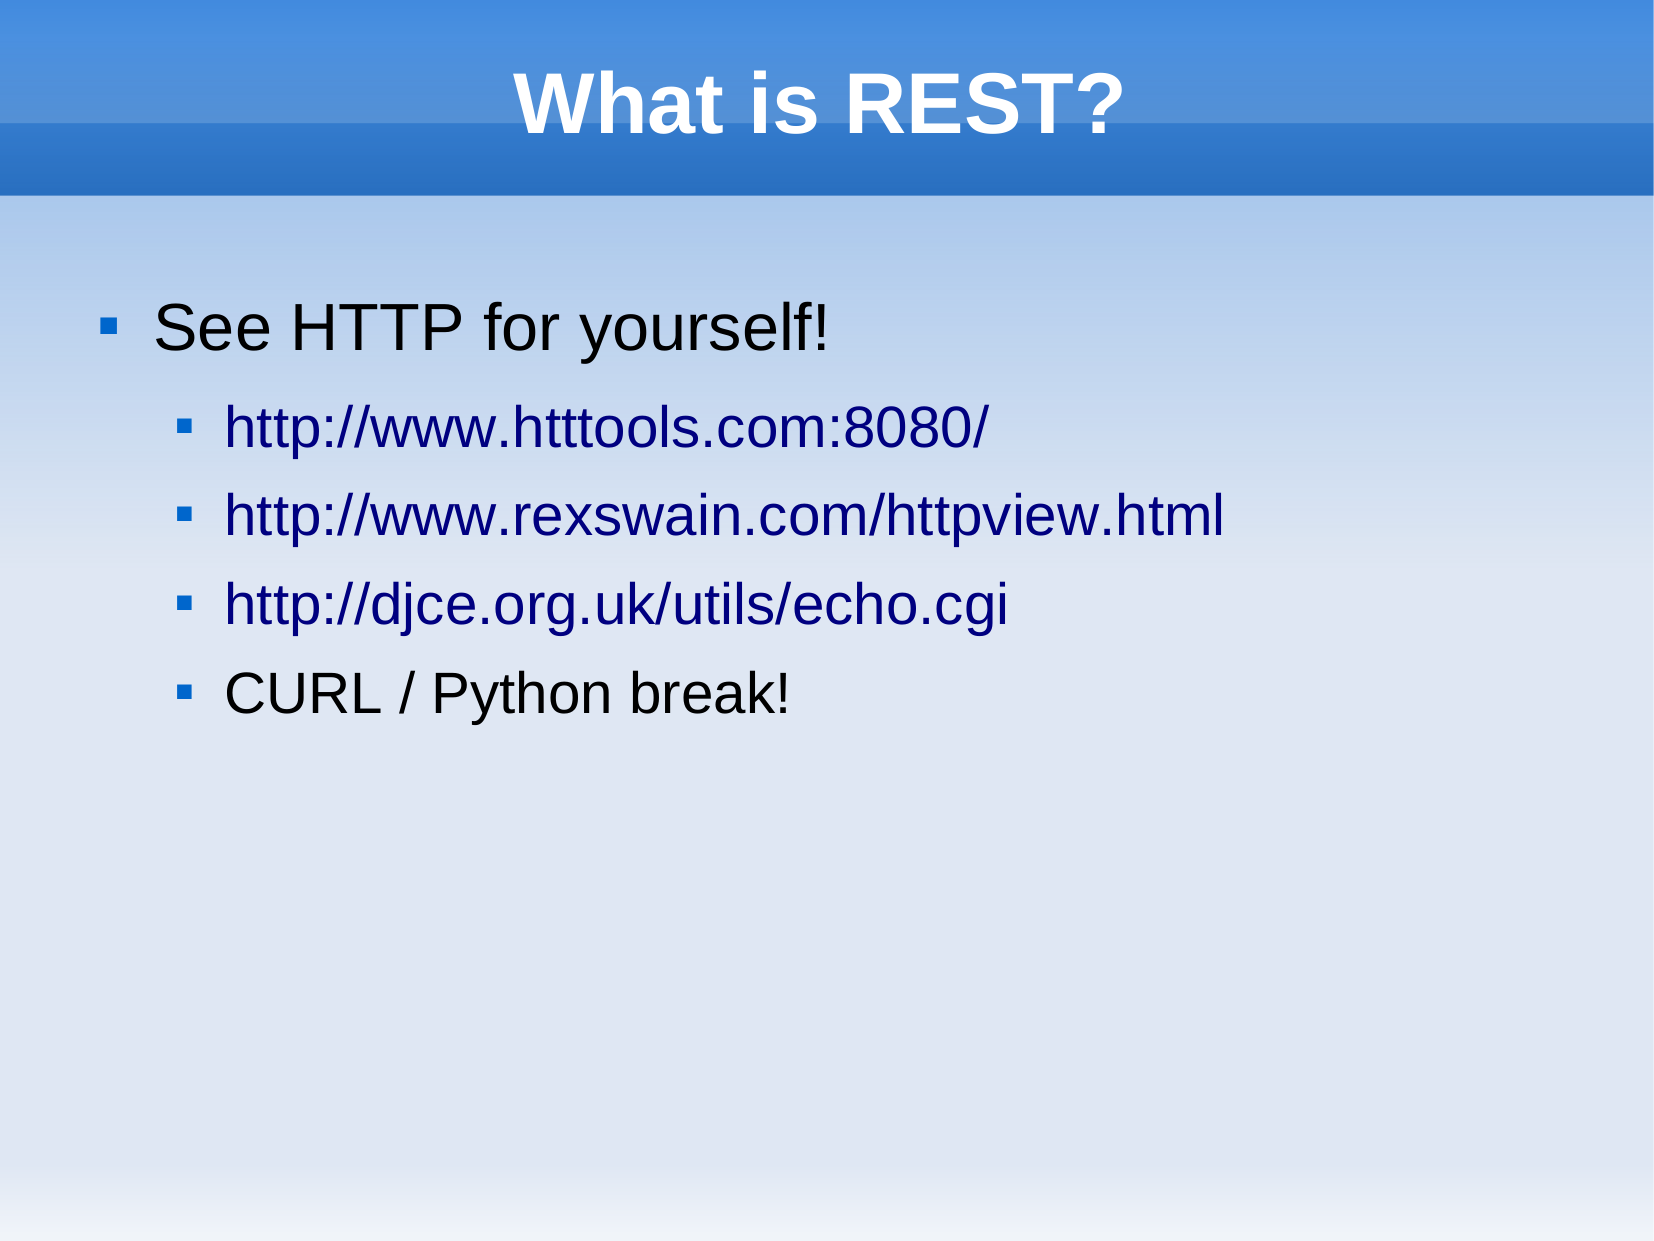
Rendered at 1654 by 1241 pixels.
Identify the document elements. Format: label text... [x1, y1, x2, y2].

list See HTTP for yourself! http://www.htttools.com:8080/ http://www.rexswain.com/httpview.html http://djce.org.uk/utils/echo.cgi CURL / Python break! [82, 290, 1571, 1109]
picture [0, 0, 1654, 1241]
title What is REST? [76, 0, 1565, 208]
